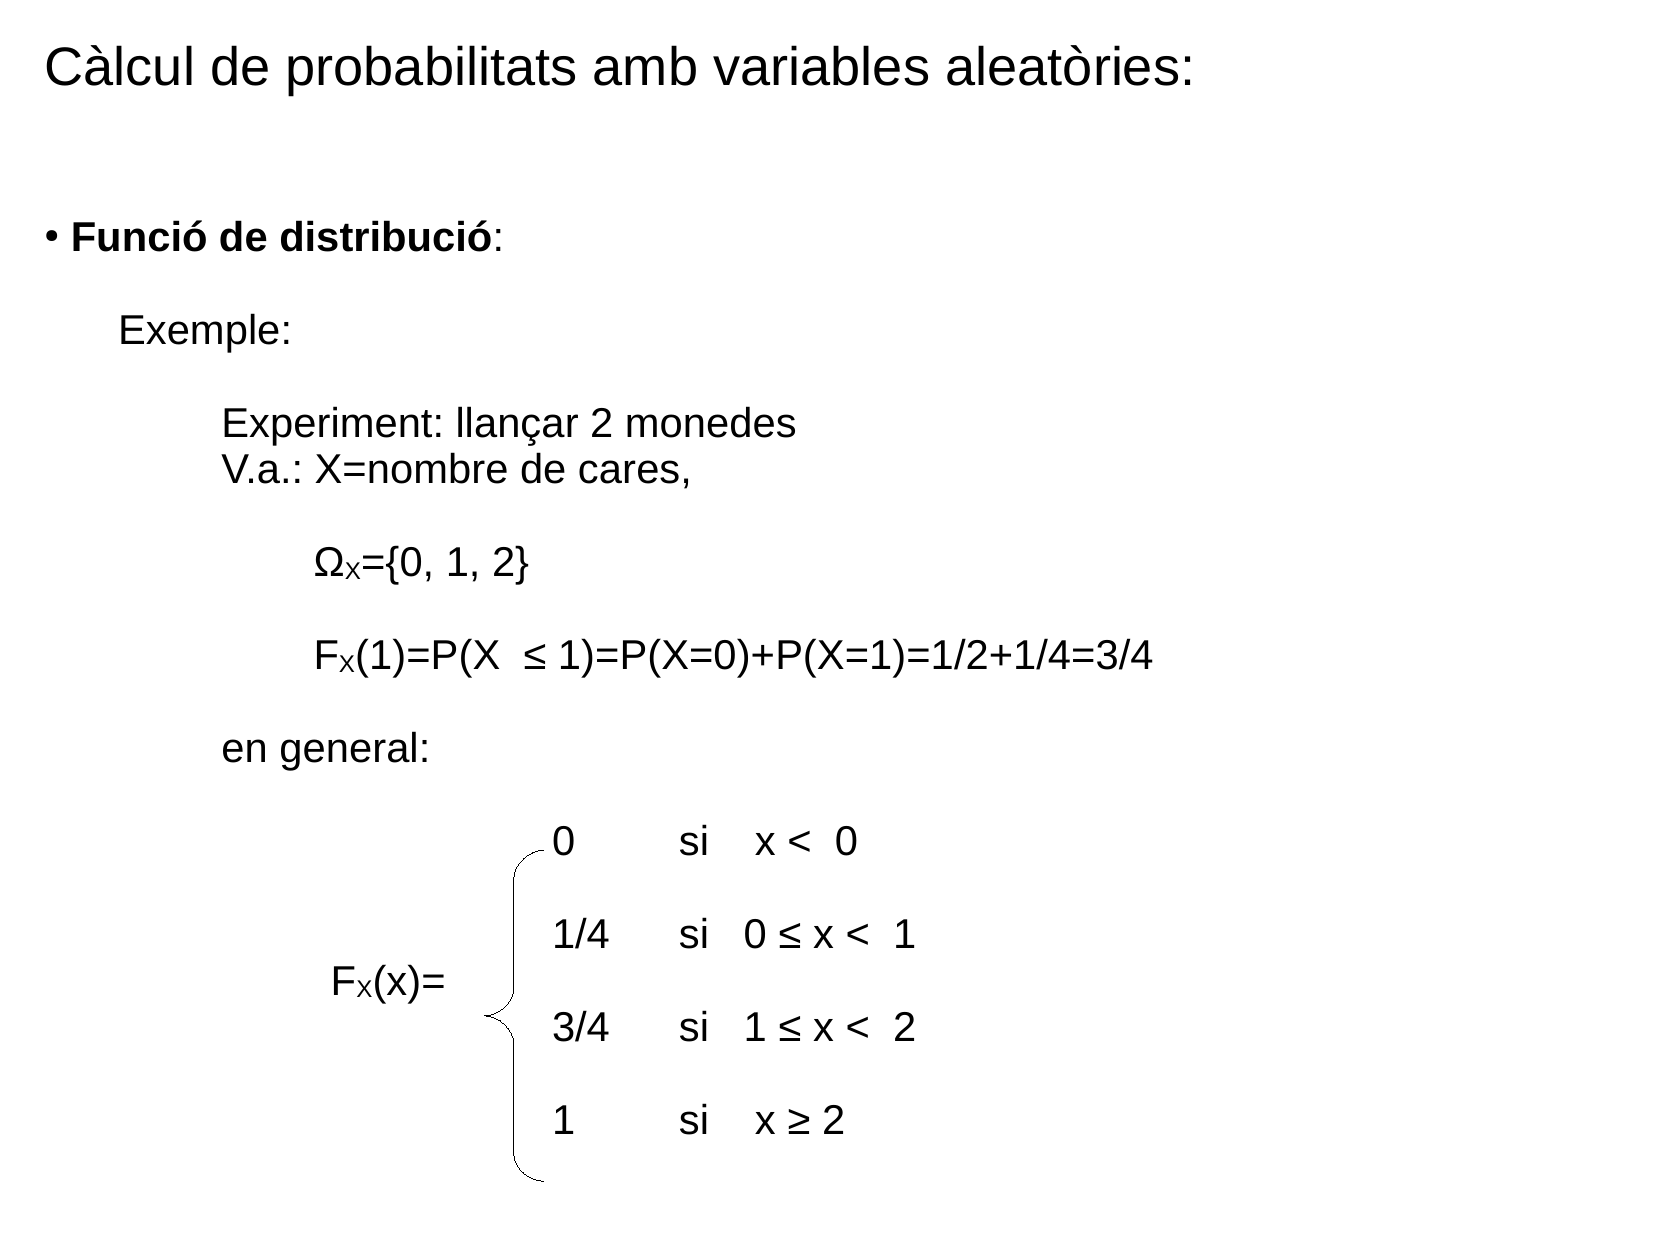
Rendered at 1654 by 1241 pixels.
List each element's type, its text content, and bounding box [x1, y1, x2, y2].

text_box Càlcul de probabilitats amb variables aleatòries: Funció de distribució: Exemple: Experiment: llançar 2 monedes V.a.: X=nombre de cares, ΩX={0, 1, 2} FX(1)=P(X ≤ 1)=P(X=0)+P(X=1)=1/2+1/4=3/4 en general: 0 si x < 0 1/4 si 0 ≤ x < 1 FX(x)= 3/4 si 1 ≤ x < 2 1 si x ≥ 2 [29, 29, 1595, 1241]
